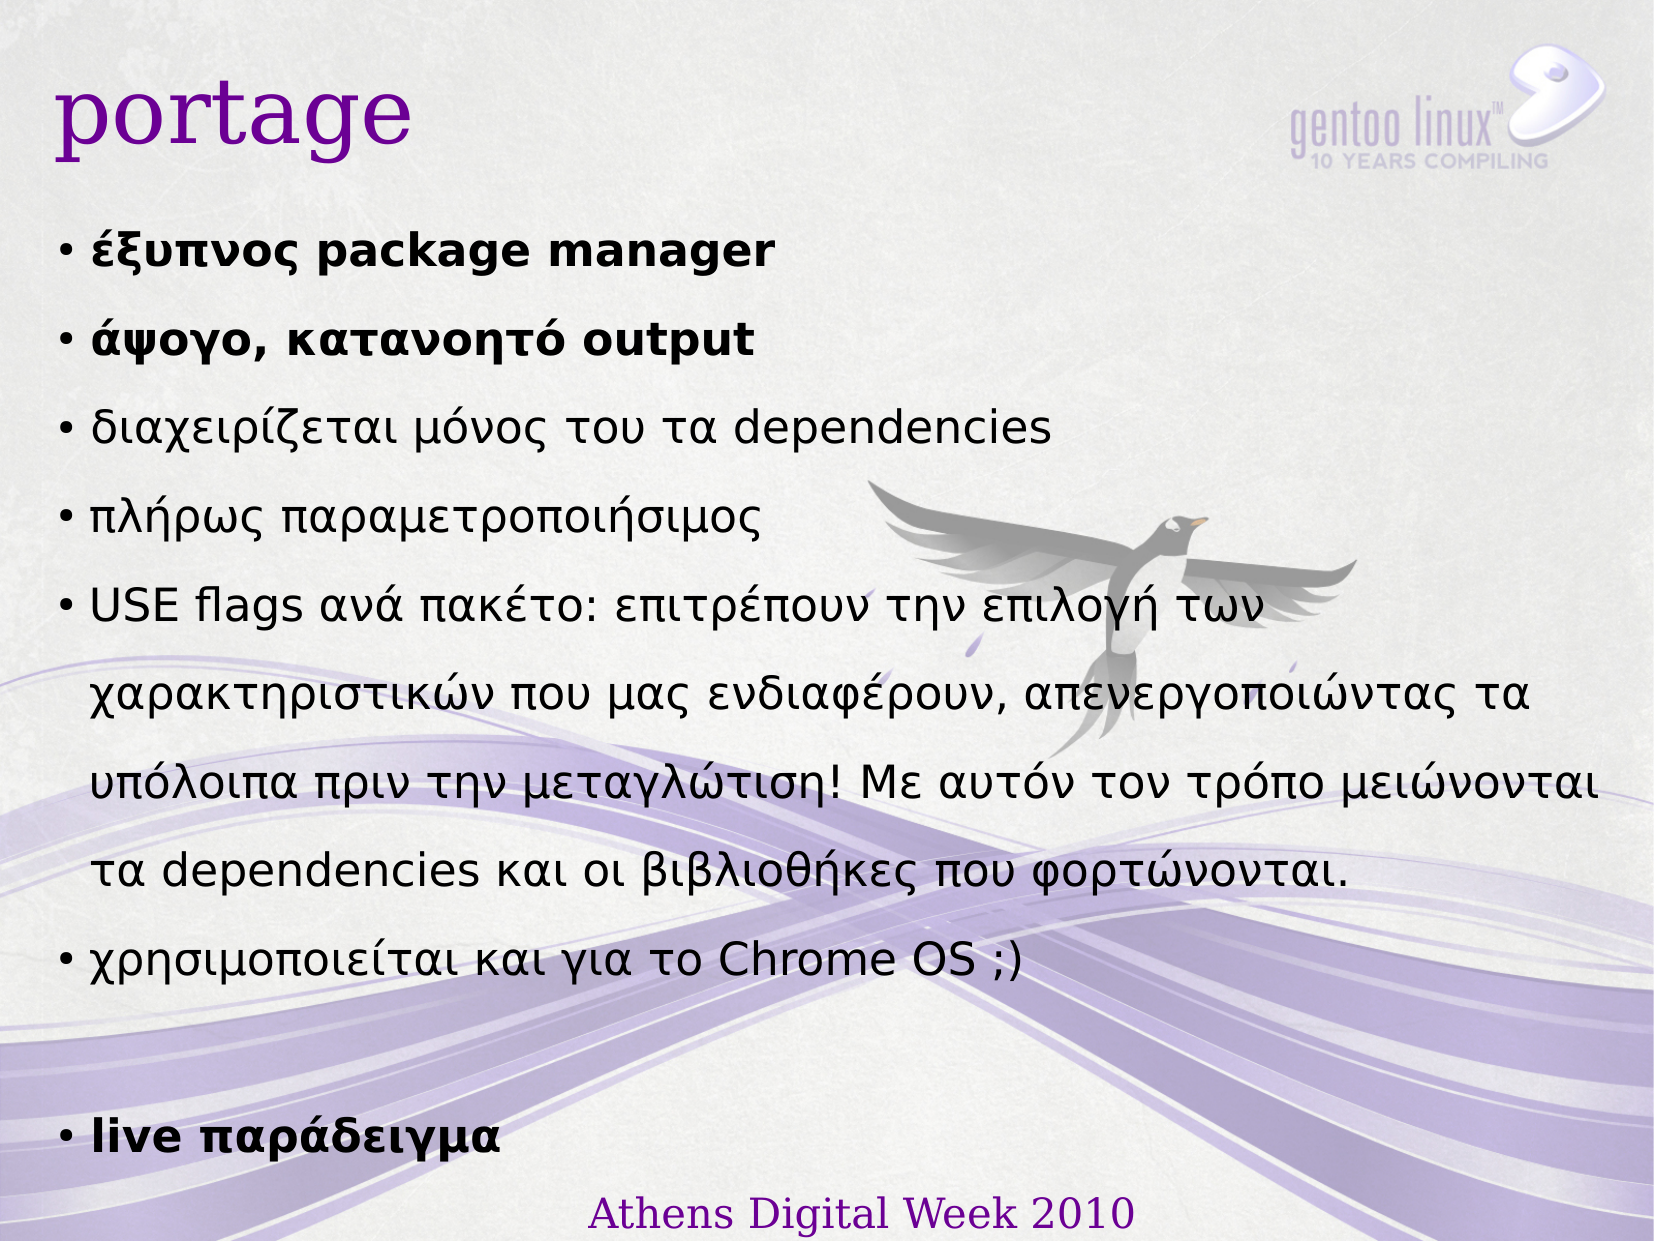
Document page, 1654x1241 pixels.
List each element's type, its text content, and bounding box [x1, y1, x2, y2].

text_box έξυπνος package manager άψογο, κατανοητό output διαχειρίζεται μόνος του τα dependencies πλήρως παραμετροποιήσιμος USE flags ανά πακέτο: επιτρέπουν την επιλογή των χαρακτηριστικών που μας ενδιαφέρουν, απενεργοποιώντας τα υπόλοιπα πριν την μεταγλώτιση! Με αυτόν τον τρόπο μειώνονται τα dependencies και οι βιβλιοθήκες που φορτώνονται. χρησιμοποιείται και για το Chrome OS ;) live παράδειγμα [43, 181, 1621, 1177]
picture [0, 0, 1654, 1241]
title portage [53, 8, 1542, 181]
title Athens Digital Week 2010 [562, 1189, 1163, 1238]
